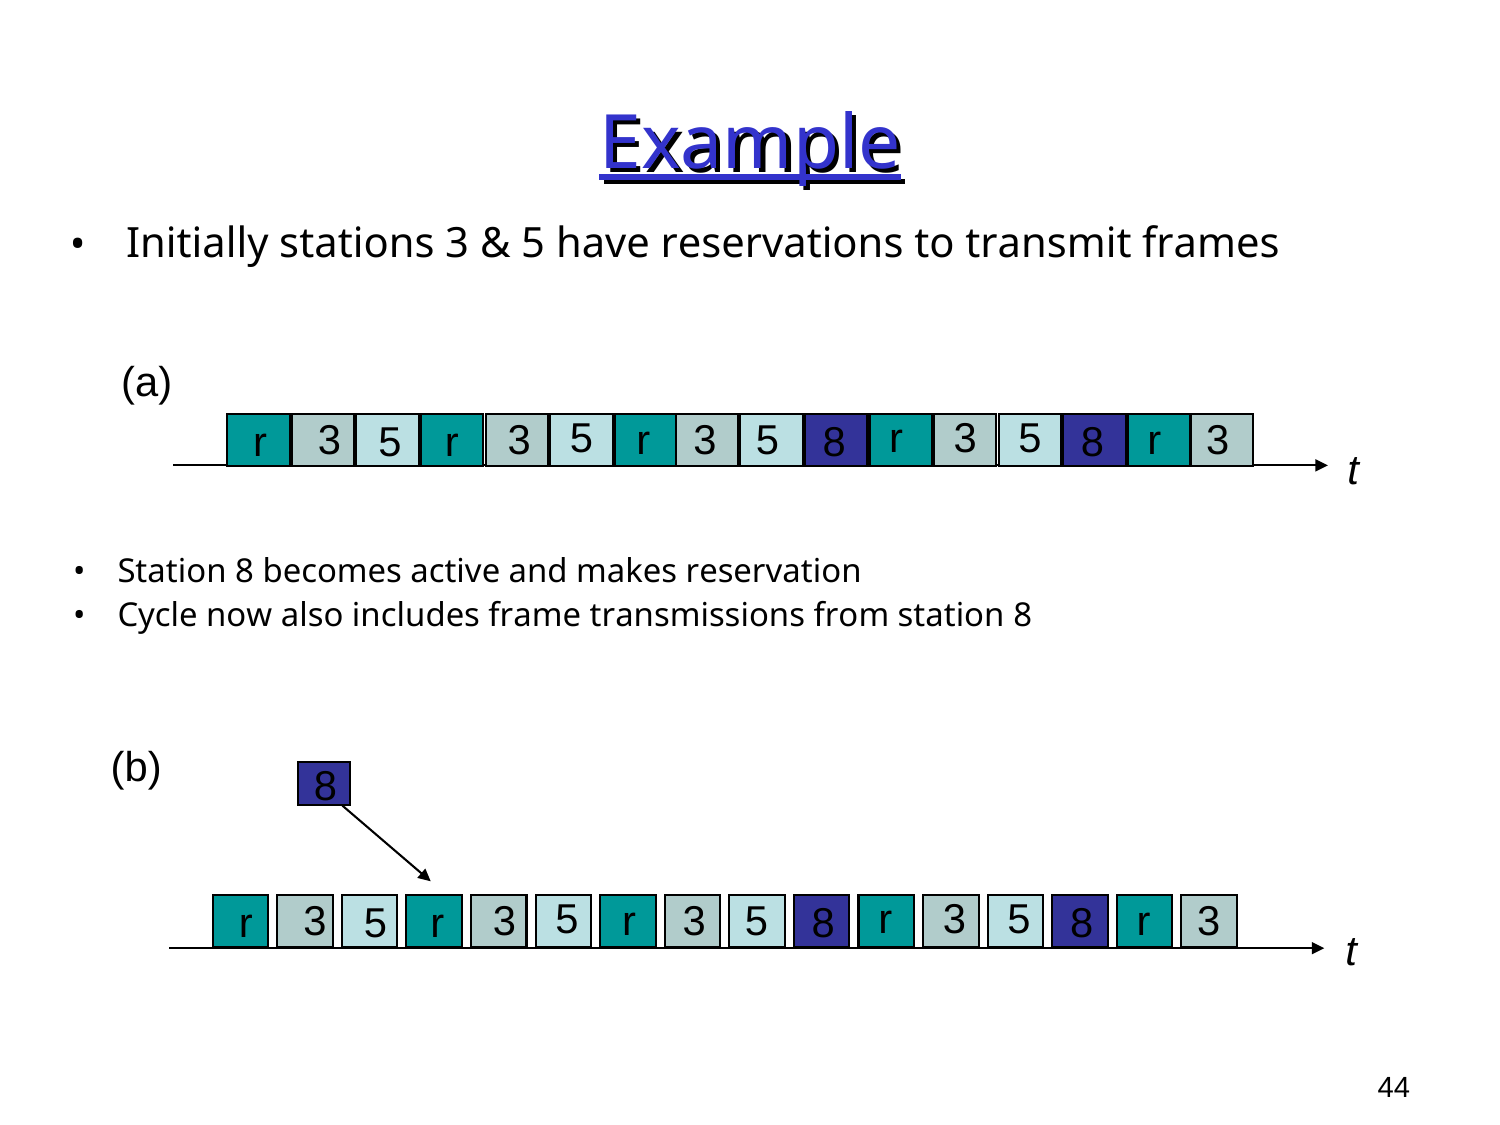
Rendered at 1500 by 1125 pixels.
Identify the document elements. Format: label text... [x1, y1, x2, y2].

text_box [992, 414, 997, 467]
text_box [1177, 414, 1191, 467]
text_box Initially stations 3 & 5 have reservations to transmit frames [55, 214, 1414, 310]
text_box 8 [1055, 888, 1101, 947]
text_box [1161, 895, 1173, 947]
text_box 5 [555, 403, 609, 469]
text_box [1127, 414, 1132, 467]
text_box [1120, 414, 1126, 467]
text_box r [415, 888, 455, 947]
text_box [550, 414, 555, 467]
text_box 3 [1191, 405, 1245, 471]
text_box r [874, 403, 919, 469]
text_box [485, 414, 492, 467]
text_box 3 [478, 886, 524, 947]
text_box r [607, 886, 647, 947]
text_box [869, 414, 874, 467]
text_box 8 [1055, 949, 1101, 954]
text_box [394, 895, 398, 947]
text_box 3 [303, 405, 357, 471]
text_box 8 [796, 888, 842, 947]
text_box [987, 895, 992, 947]
text_box [1101, 895, 1108, 947]
text_box [212, 895, 223, 947]
text_box [1116, 895, 1121, 947]
text_box [1245, 414, 1253, 467]
text_box (b) [95, 732, 177, 798]
text_box [535, 895, 540, 947]
text_box 5 [348, 888, 394, 947]
text_box t [1330, 916, 1400, 982]
text_box 5 [348, 949, 394, 954]
text_box 3 [928, 884, 974, 947]
text_box [609, 414, 613, 467]
text_box [858, 895, 863, 947]
text_box [614, 414, 621, 467]
text_box 5 [540, 884, 586, 947]
text_box [291, 414, 303, 467]
text_box Station 8 becomes active and makes reservation Cycle now also includes frame transmissions from station 8 [58, 546, 1417, 642]
text_box r [1132, 405, 1177, 471]
text_box [341, 895, 348, 947]
text_box [1228, 895, 1237, 947]
text_box 3 [288, 886, 334, 947]
text_box [600, 895, 607, 947]
text_box 3 [678, 405, 732, 471]
text_box 3 [492, 405, 546, 471]
text_box [227, 414, 238, 467]
text_box r [238, 407, 283, 473]
text_box t [1332, 435, 1386, 501]
text_box [776, 895, 785, 947]
text_box [795, 414, 803, 467]
text_box [998, 414, 1003, 467]
text_box r [223, 949, 263, 954]
text_box 8 [298, 751, 344, 816]
text_box 8 [796, 949, 842, 954]
text_box [406, 895, 415, 947]
text_box [421, 414, 429, 467]
text_box (a) [106, 347, 188, 413]
text_box [1057, 414, 1062, 467]
text_box [861, 414, 868, 467]
text_box [471, 895, 478, 947]
text_box [1038, 895, 1044, 947]
text_box [474, 414, 484, 467]
text_box [919, 414, 932, 467]
text_box [666, 414, 678, 467]
text_box r [1121, 886, 1161, 947]
text_box 3 [667, 886, 713, 947]
text_box r [415, 949, 455, 954]
text_box [586, 895, 592, 947]
text_box 5 [992, 884, 1038, 947]
text_box [934, 414, 938, 467]
text_box r [223, 888, 263, 947]
text_box r [621, 405, 666, 471]
text_box [842, 895, 850, 947]
text_box [357, 414, 363, 467]
text_box [732, 414, 739, 467]
text_box 5 [363, 407, 417, 473]
text_box [283, 414, 290, 467]
text_box [903, 895, 914, 947]
text_box 8 [1066, 407, 1120, 473]
text_box 3 [1182, 886, 1228, 947]
text_box [923, 895, 928, 947]
text_box 5 [1003, 403, 1057, 469]
text_box [277, 895, 288, 947]
text_box r [863, 884, 903, 947]
text_box 8 [807, 407, 861, 473]
text_box 5 [730, 886, 776, 947]
title Example [75, 45, 1426, 233]
text_box [263, 895, 269, 947]
text_box [647, 895, 656, 947]
text_box r [429, 407, 474, 473]
text_box [344, 761, 350, 806]
text_box [974, 895, 979, 947]
text_box [713, 895, 721, 947]
text_box 3 [938, 403, 992, 469]
text_box 5 [741, 405, 795, 471]
text_box [455, 895, 462, 947]
